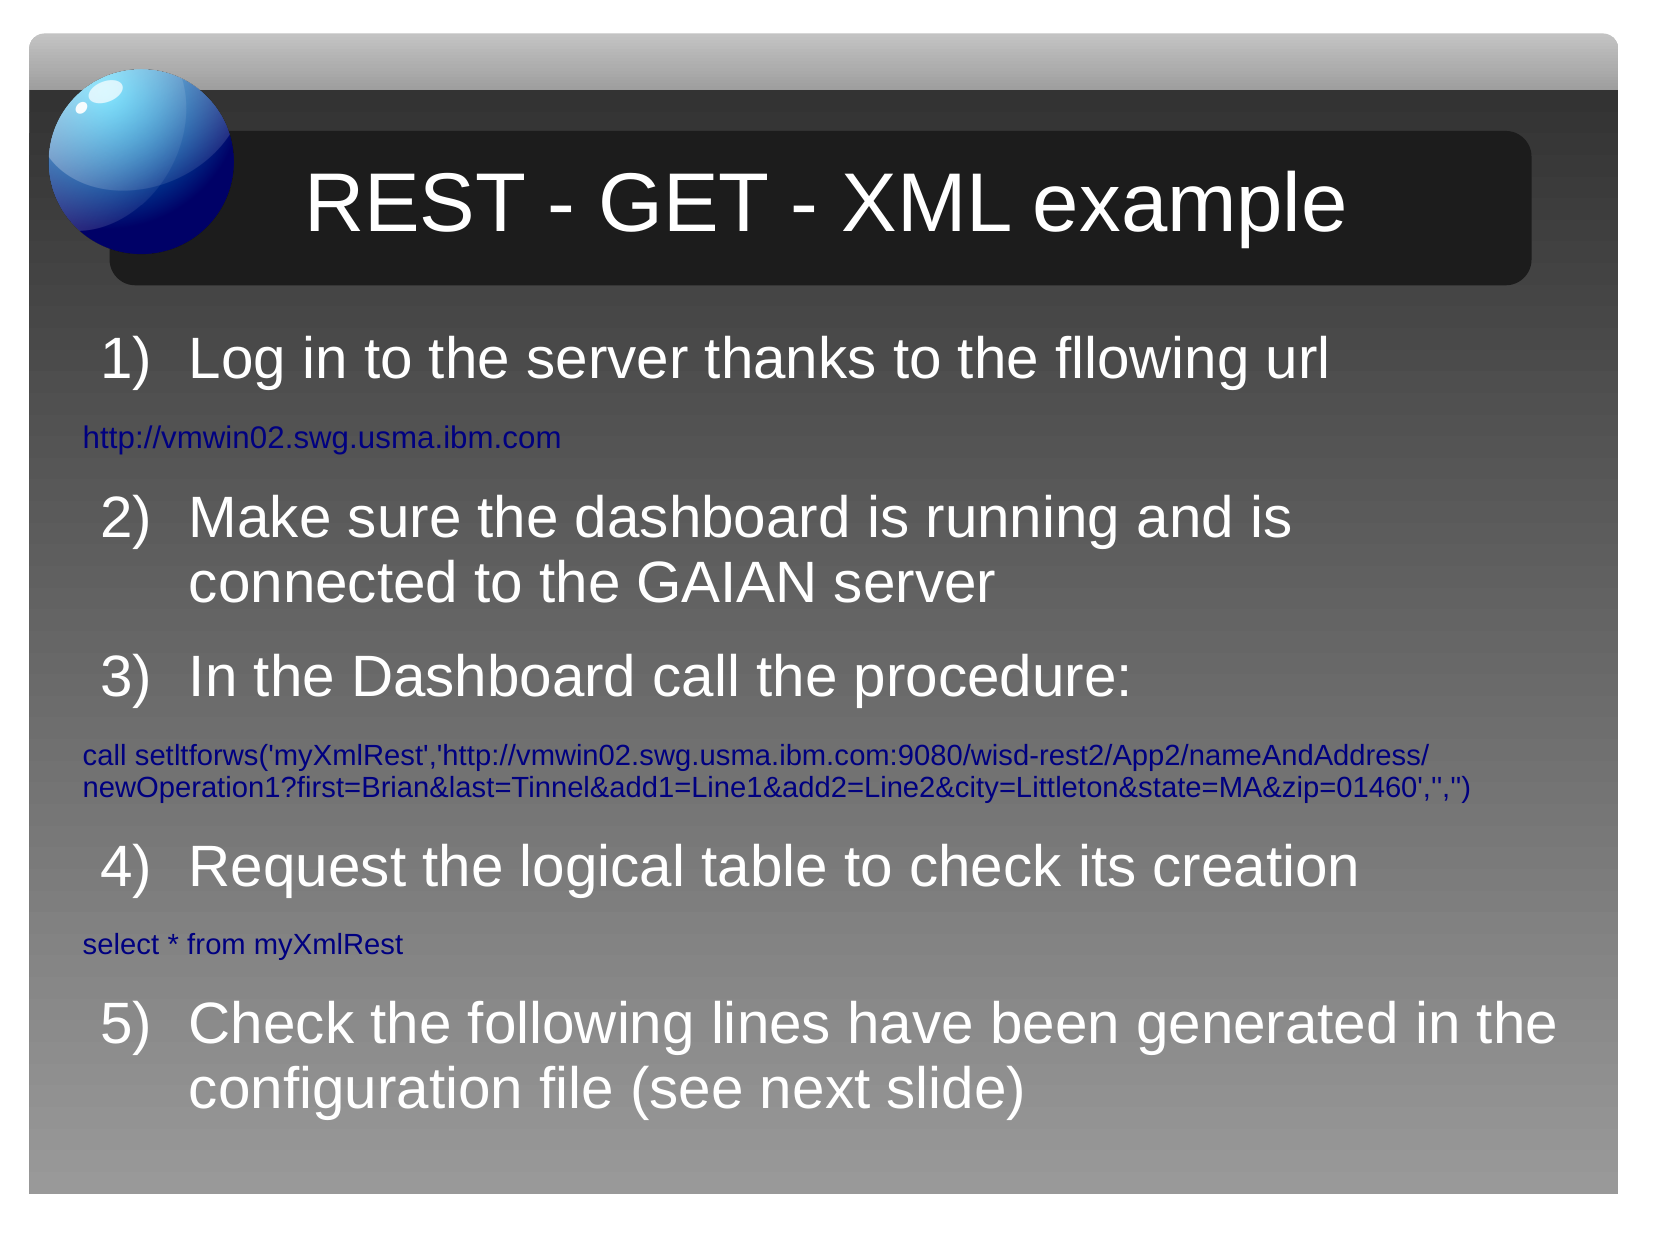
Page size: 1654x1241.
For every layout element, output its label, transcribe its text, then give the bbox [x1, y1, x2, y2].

list Log in to the server thanks to the fllowing url http://vmwin02.swg.usma.ibm.com Make sure the dashboard is running and is connected to the GAIAN server In the Dashboard call the procedure: call setltforws('myXmlRest','http://vmwin02.swg.usma.ibm.com:9080/wisd-rest2/App2/nameAndAddress/newOperation1?first=Brian&last=Tinnel&add1=Line1&add2=Line2&city=Littleton&state=MA&zip=01460','','') Request the logical table to check its creation select * from myXmlRest Check the following lines have been generated in the configuration file (see next slide) [82, 325, 1571, 1241]
title REST - GET - XML example [82, 137, 1571, 267]
picture [29, 57, 253, 266]
